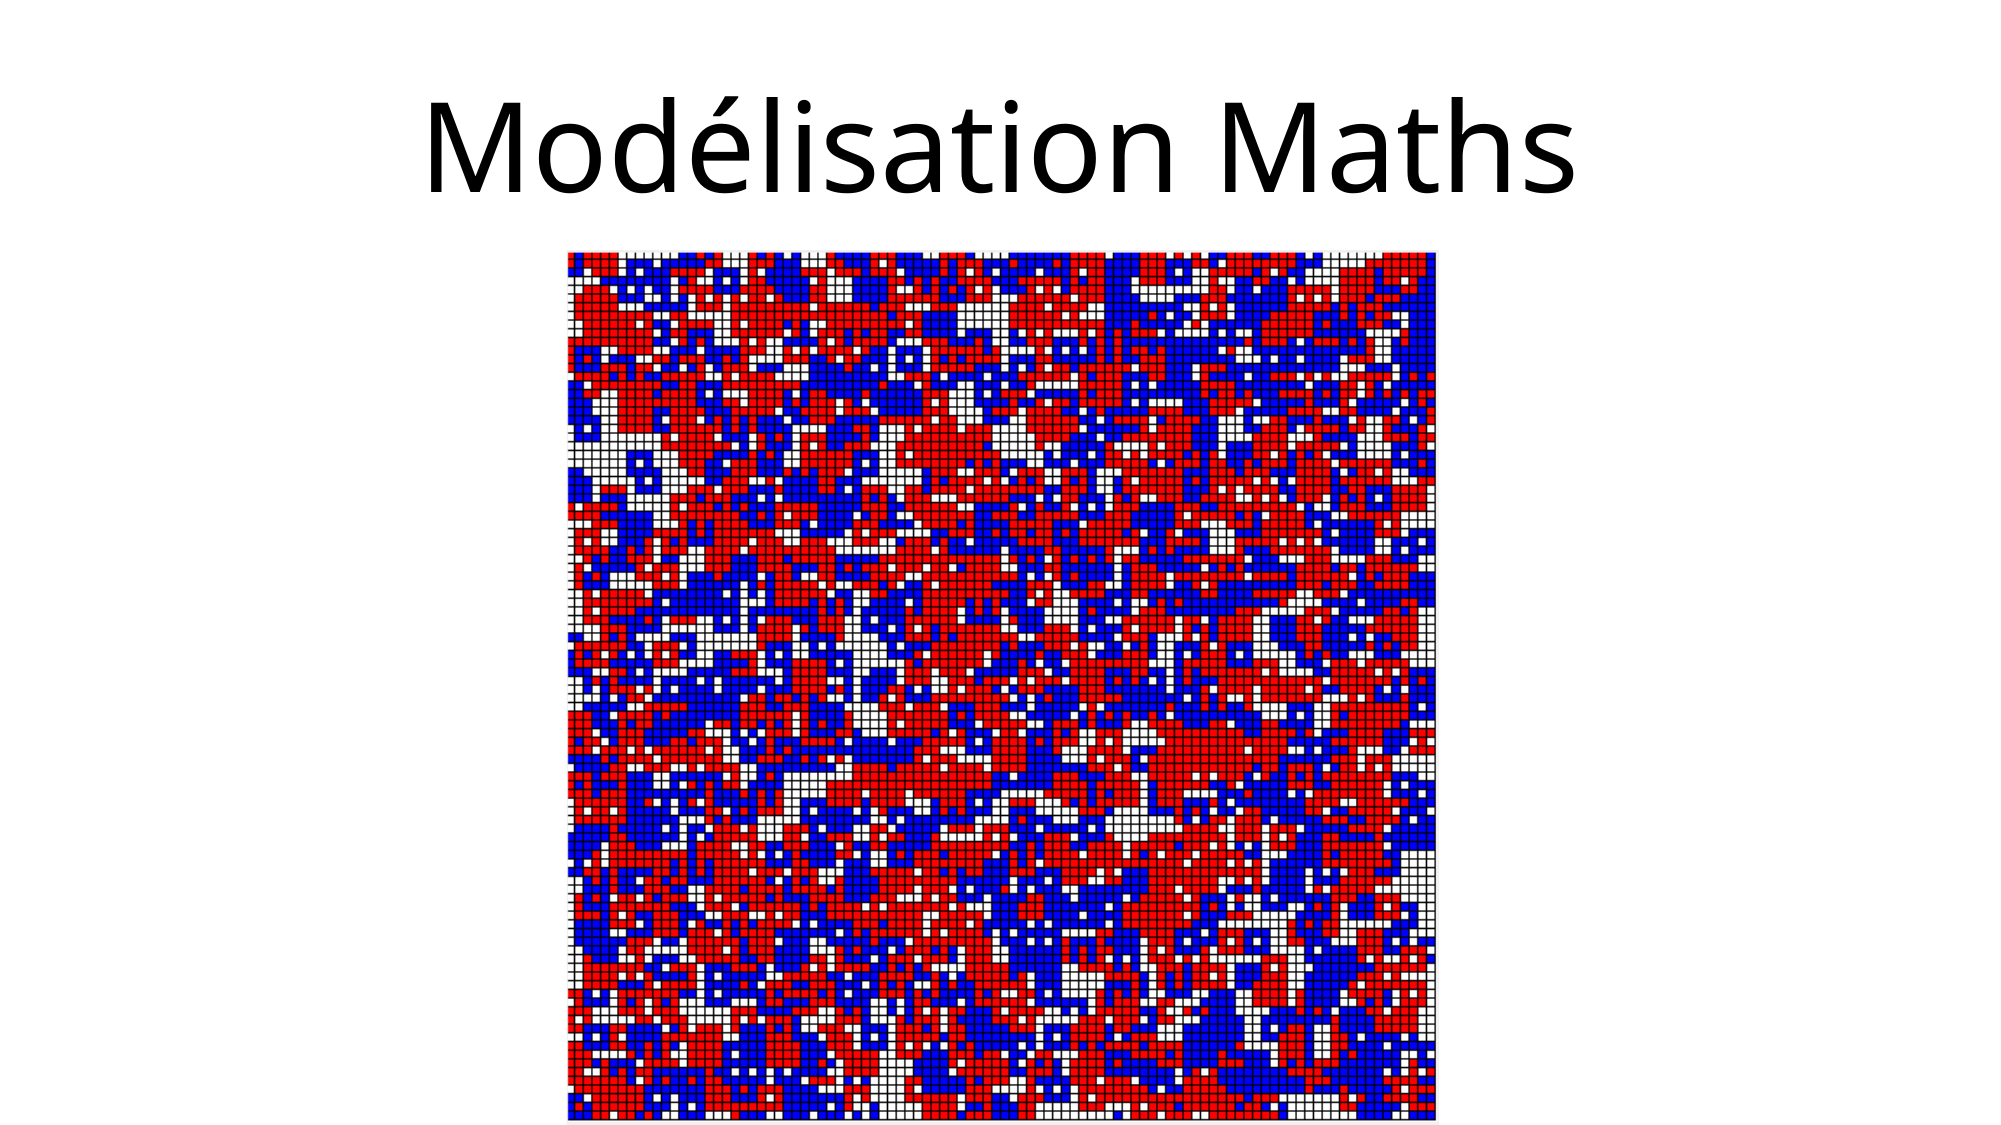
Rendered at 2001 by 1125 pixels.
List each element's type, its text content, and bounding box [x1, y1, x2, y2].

title Modélisation Maths [249, 0, 1750, 228]
picture [561, 250, 1439, 1125]
